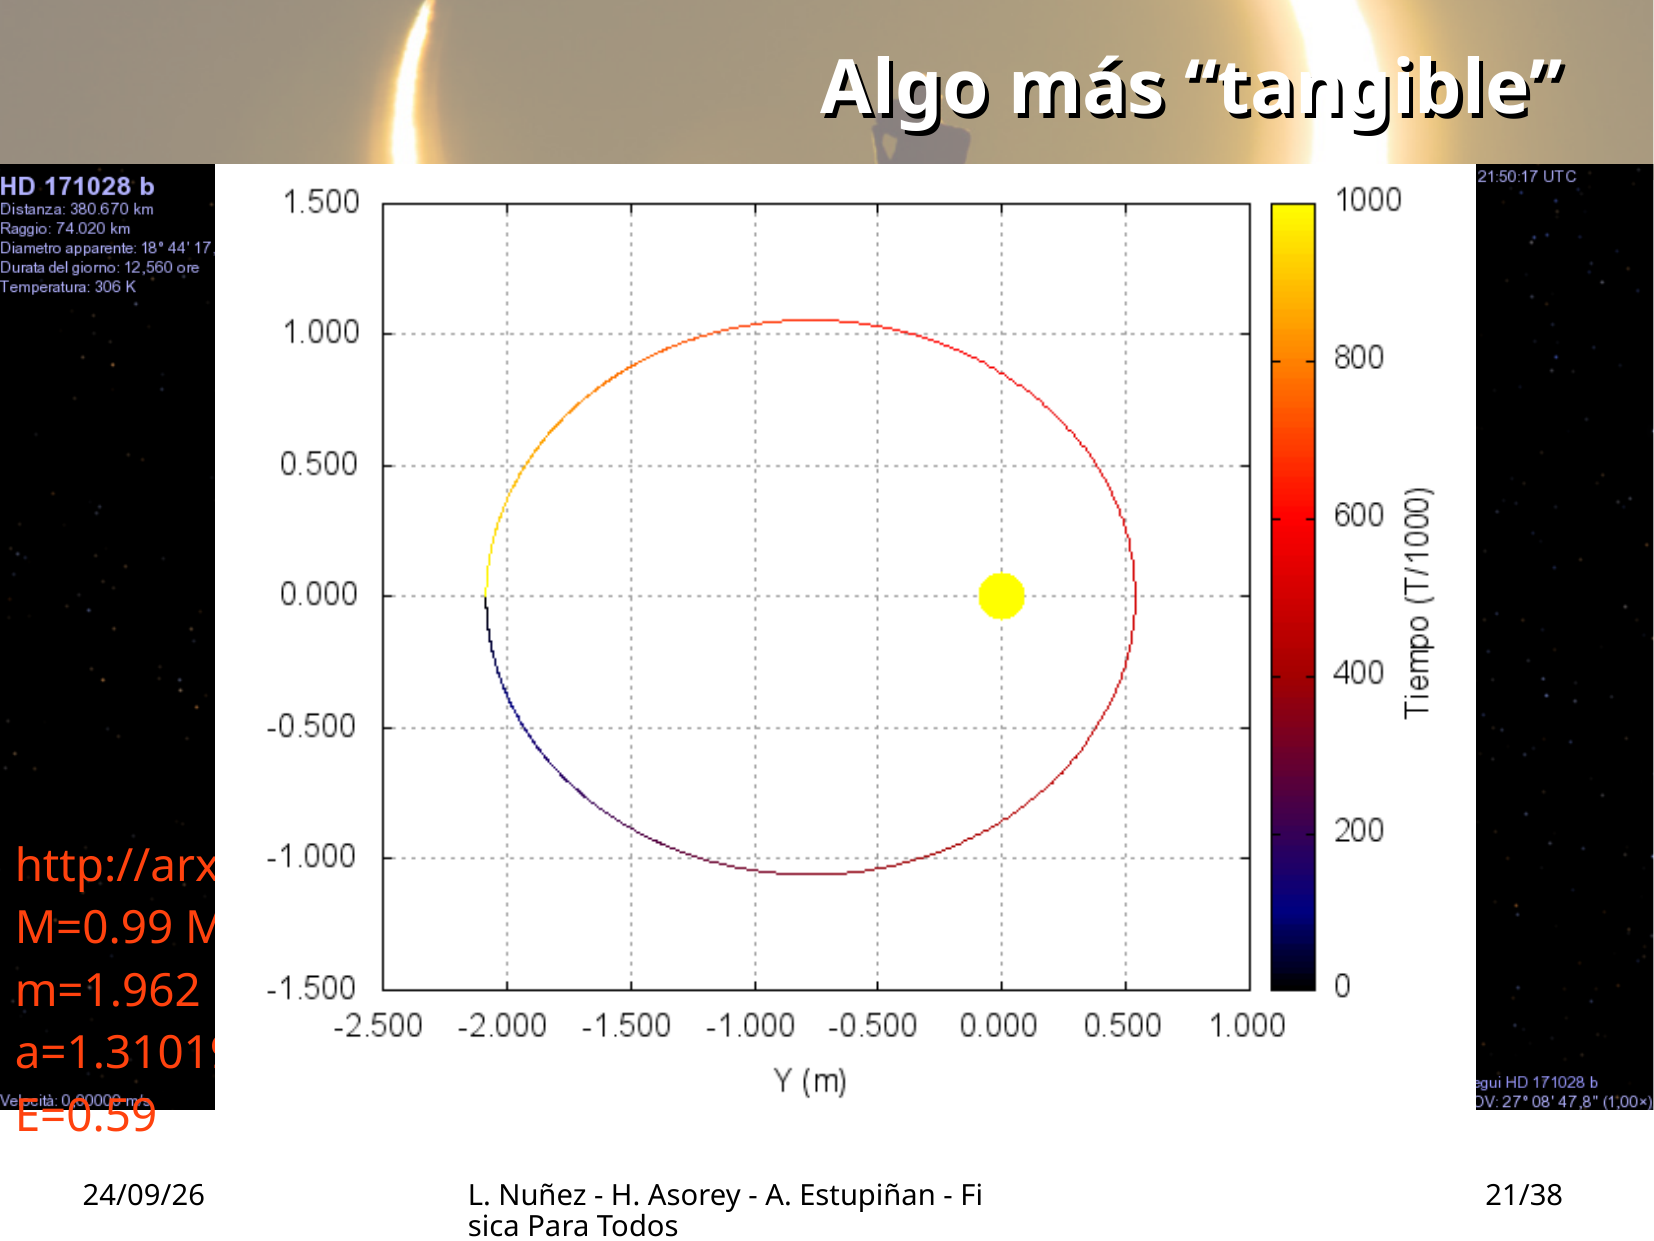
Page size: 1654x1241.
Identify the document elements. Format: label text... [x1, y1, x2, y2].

picture [0, 1107, 18, 1111]
text_box http://arxiv.org/abs/0708.0954 M=0.99 M_Sol m=1.962 m_Jup a=1.31019 UA E=0.59 [0, 825, 215, 1107]
title Algo más “tangible” [75, 19, 1564, 151]
picture [89, 1107, 108, 1111]
picture [23, 1107, 69, 1111]
picture [137, 1107, 151, 1111]
picture [0, 0, 1654, 1111]
picture [112, 1107, 133, 1111]
picture [72, 1107, 86, 1111]
